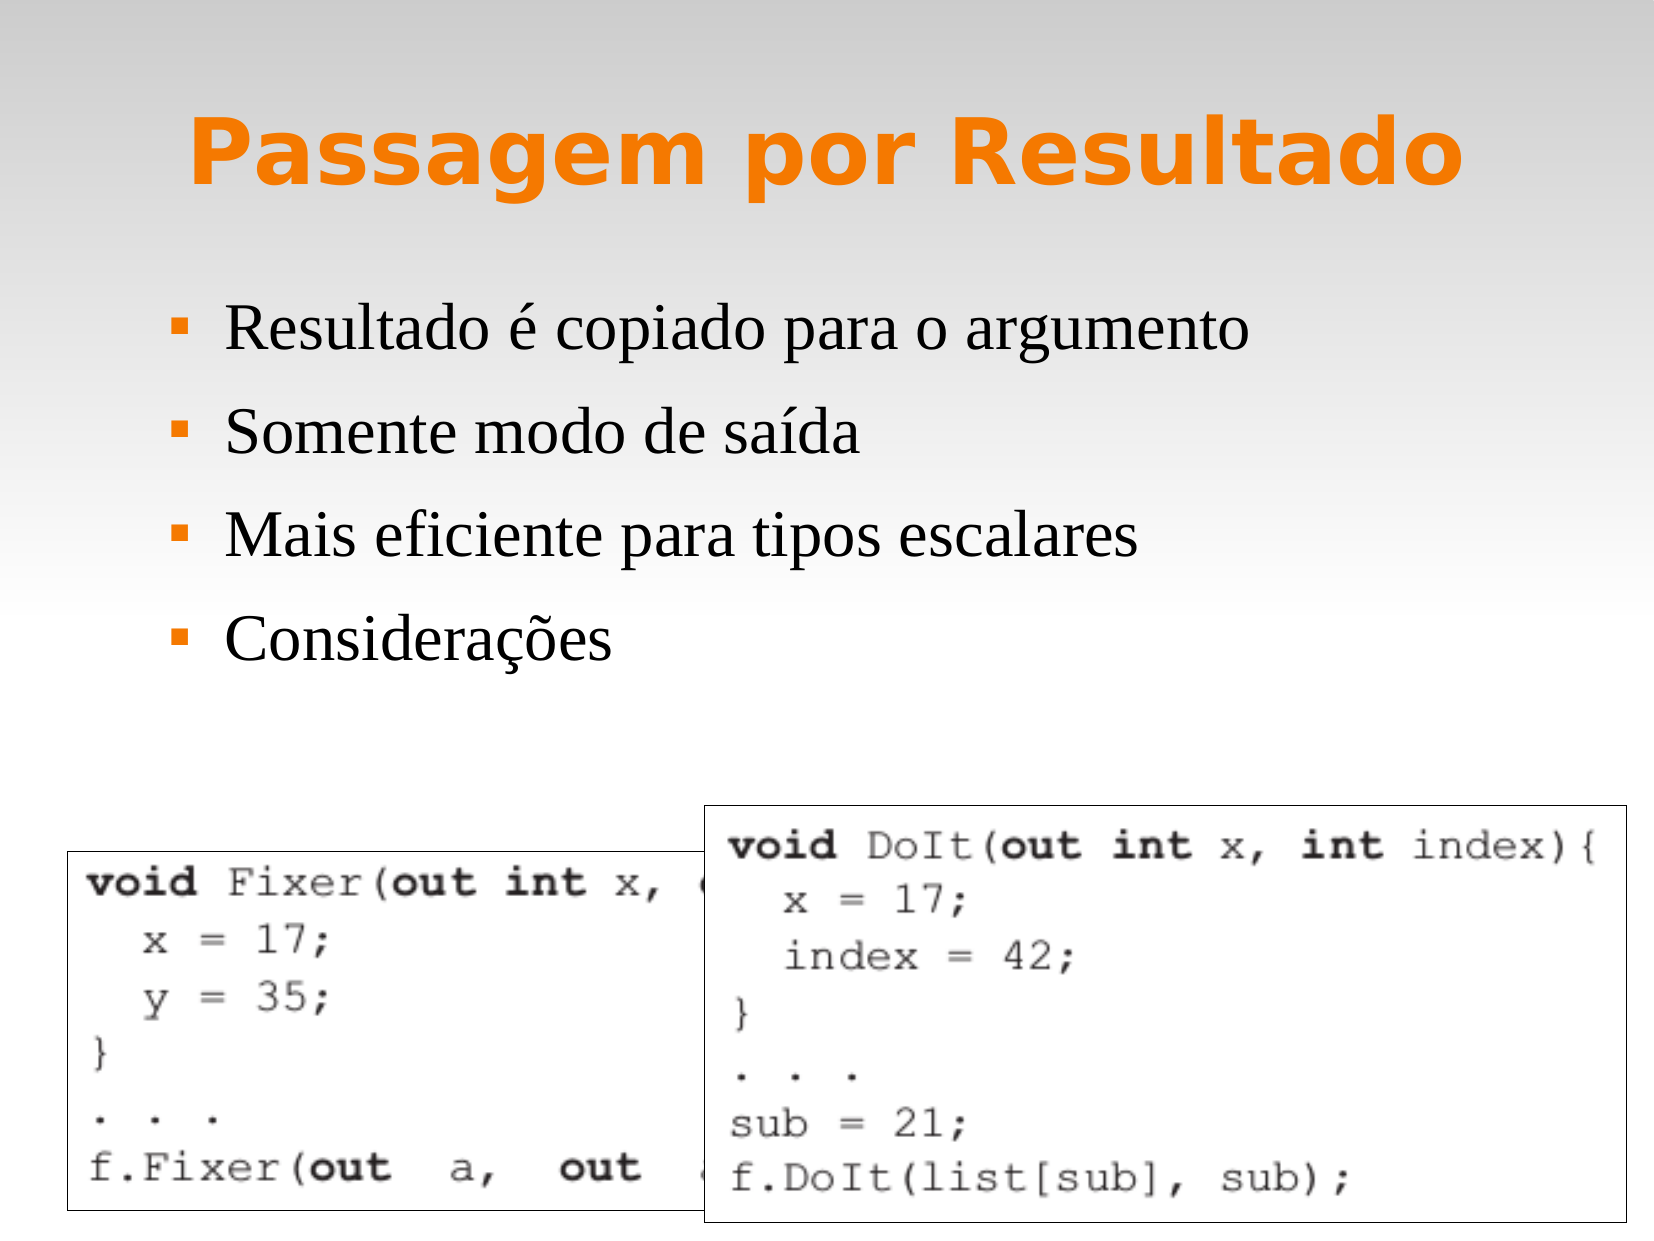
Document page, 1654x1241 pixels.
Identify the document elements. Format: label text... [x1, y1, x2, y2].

list Resultado é copiado para o argumento Somente modo de saída Mais eficiente para tipos escalares Considerações [82, 290, 1571, 851]
title Passagem por Resultado [82, 49, 1571, 257]
picture [67, 805, 1627, 1223]
